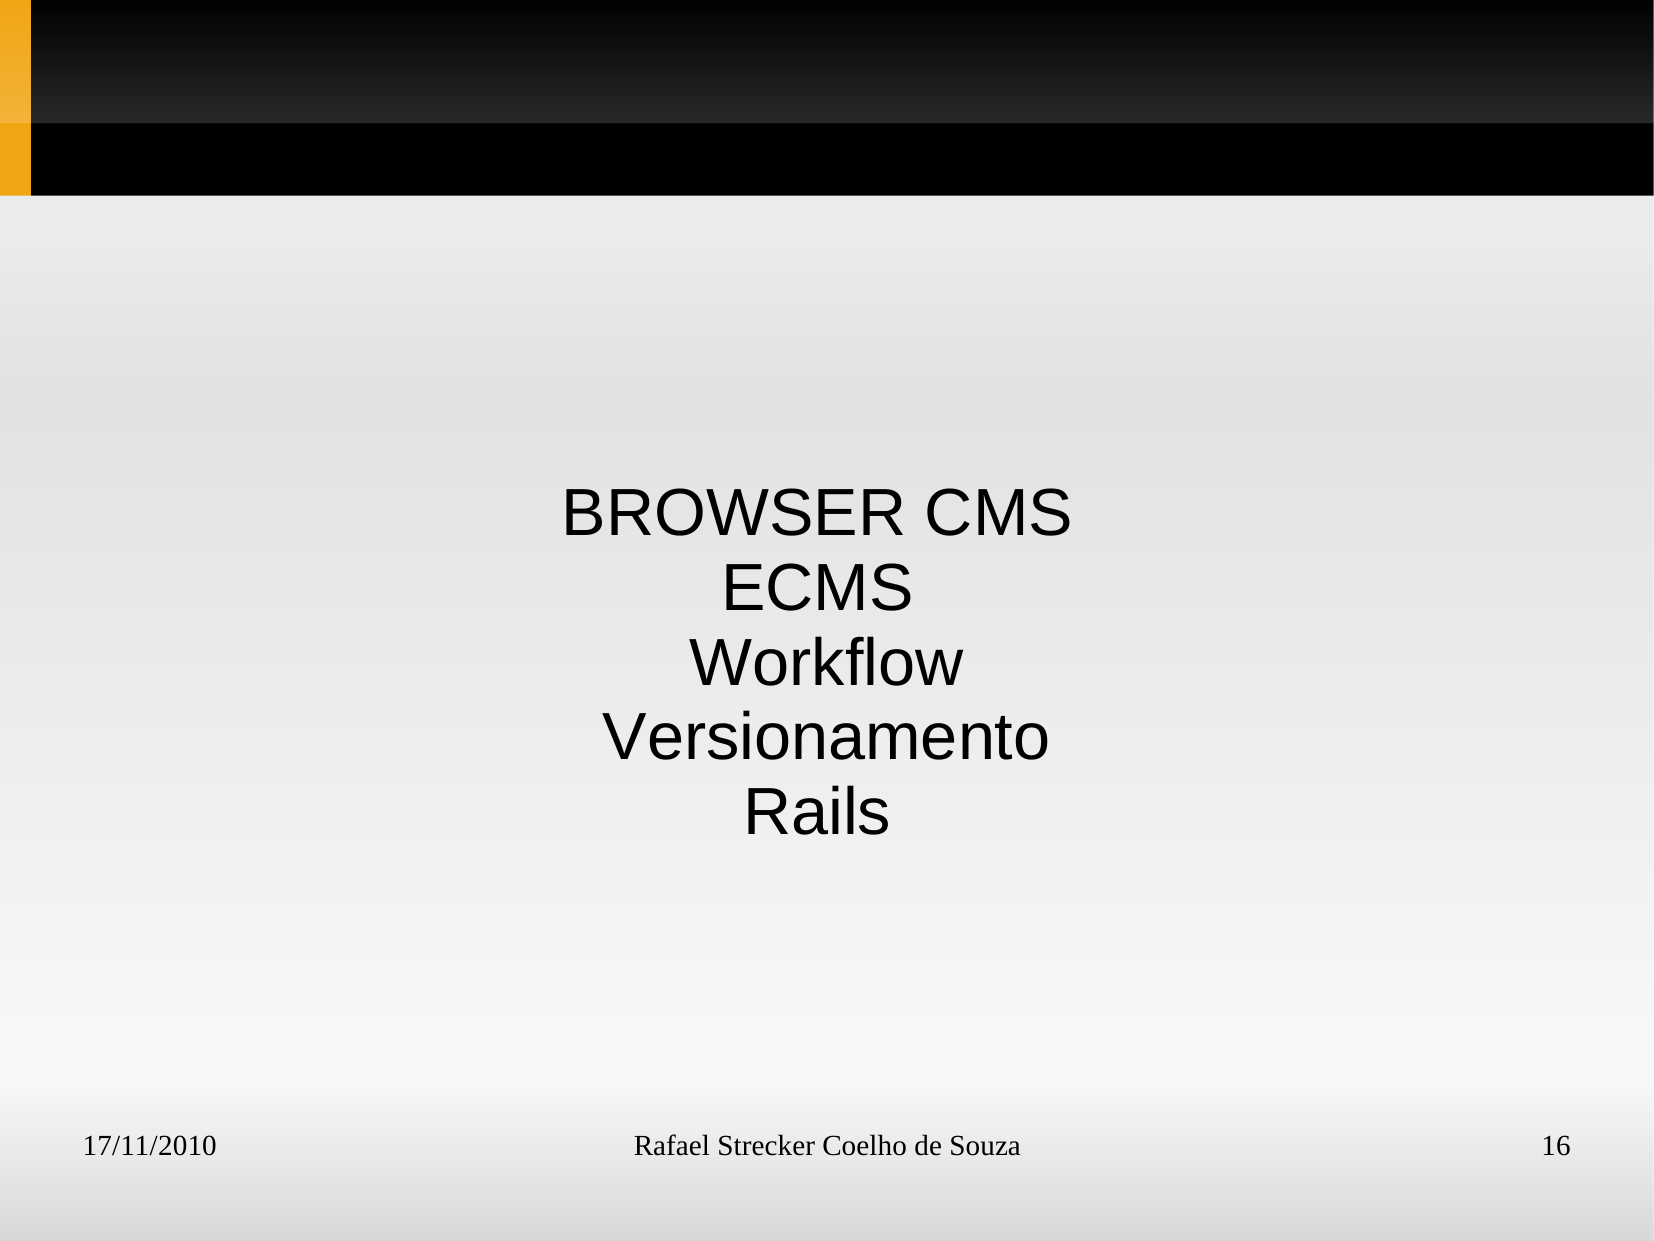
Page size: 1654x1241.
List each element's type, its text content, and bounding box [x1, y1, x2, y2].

picture [0, 0, 1654, 1241]
subtitle BROWSER CMS ECMS Workflow Versionamento Rails [82, 297, 1571, 1102]
